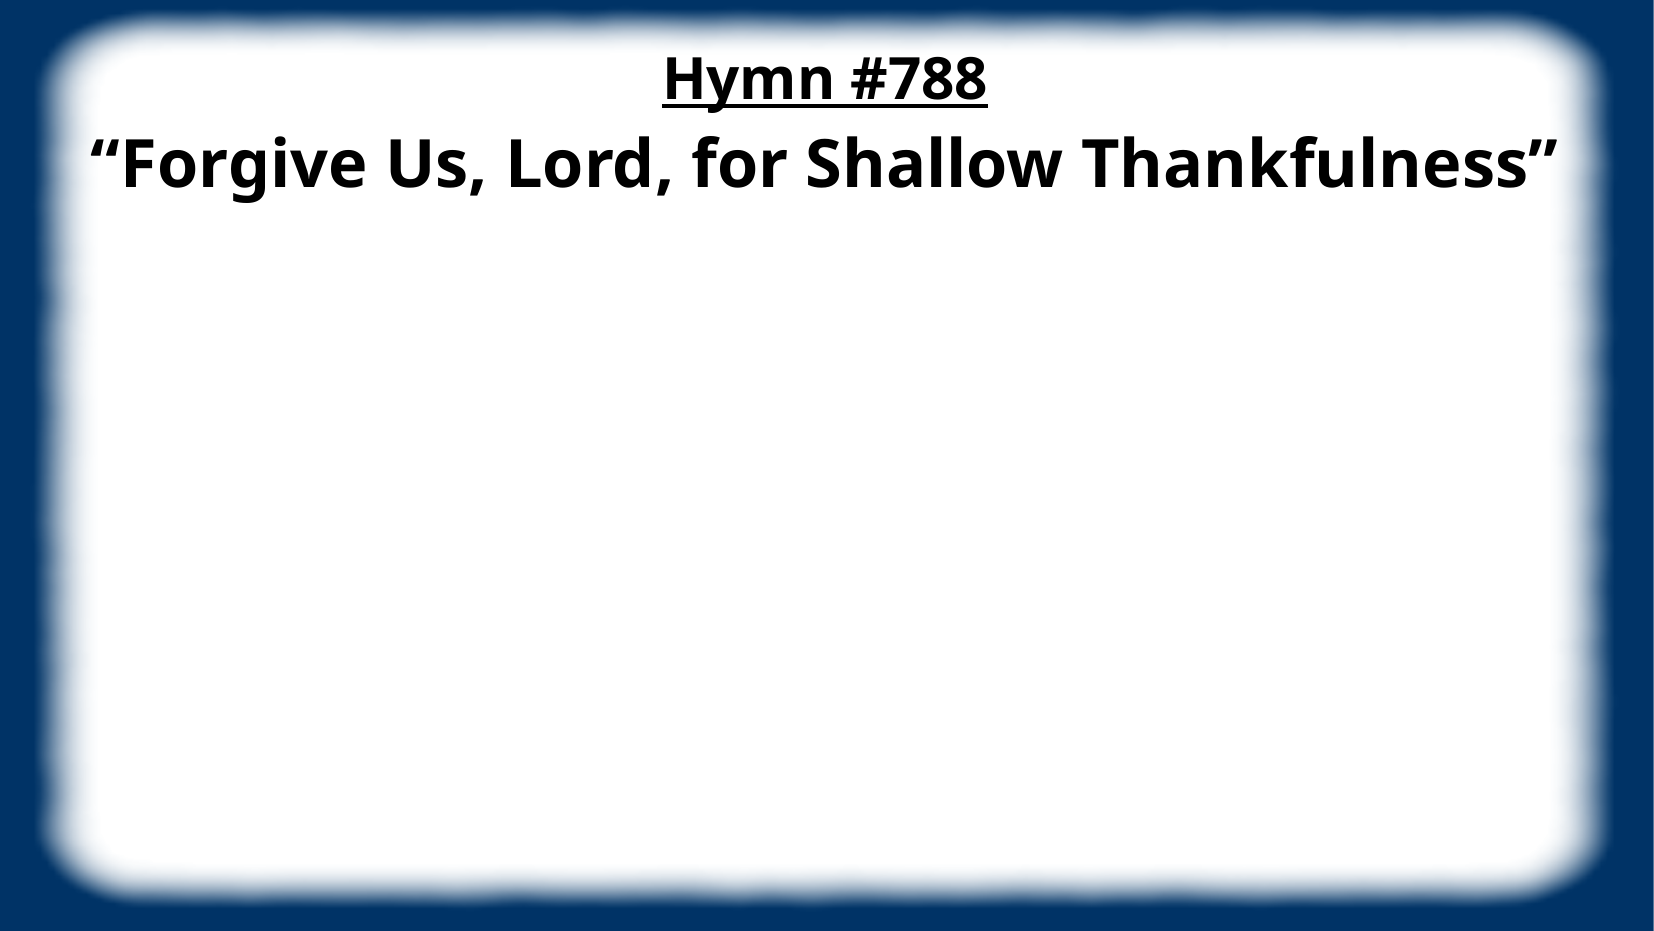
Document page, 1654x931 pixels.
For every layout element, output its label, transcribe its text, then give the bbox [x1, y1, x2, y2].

picture [0, 0, 1654, 931]
text_box Hymn #788 “Forgive Us, Lord, for Shallow Thankfulness” [75, 30, 1576, 211]
